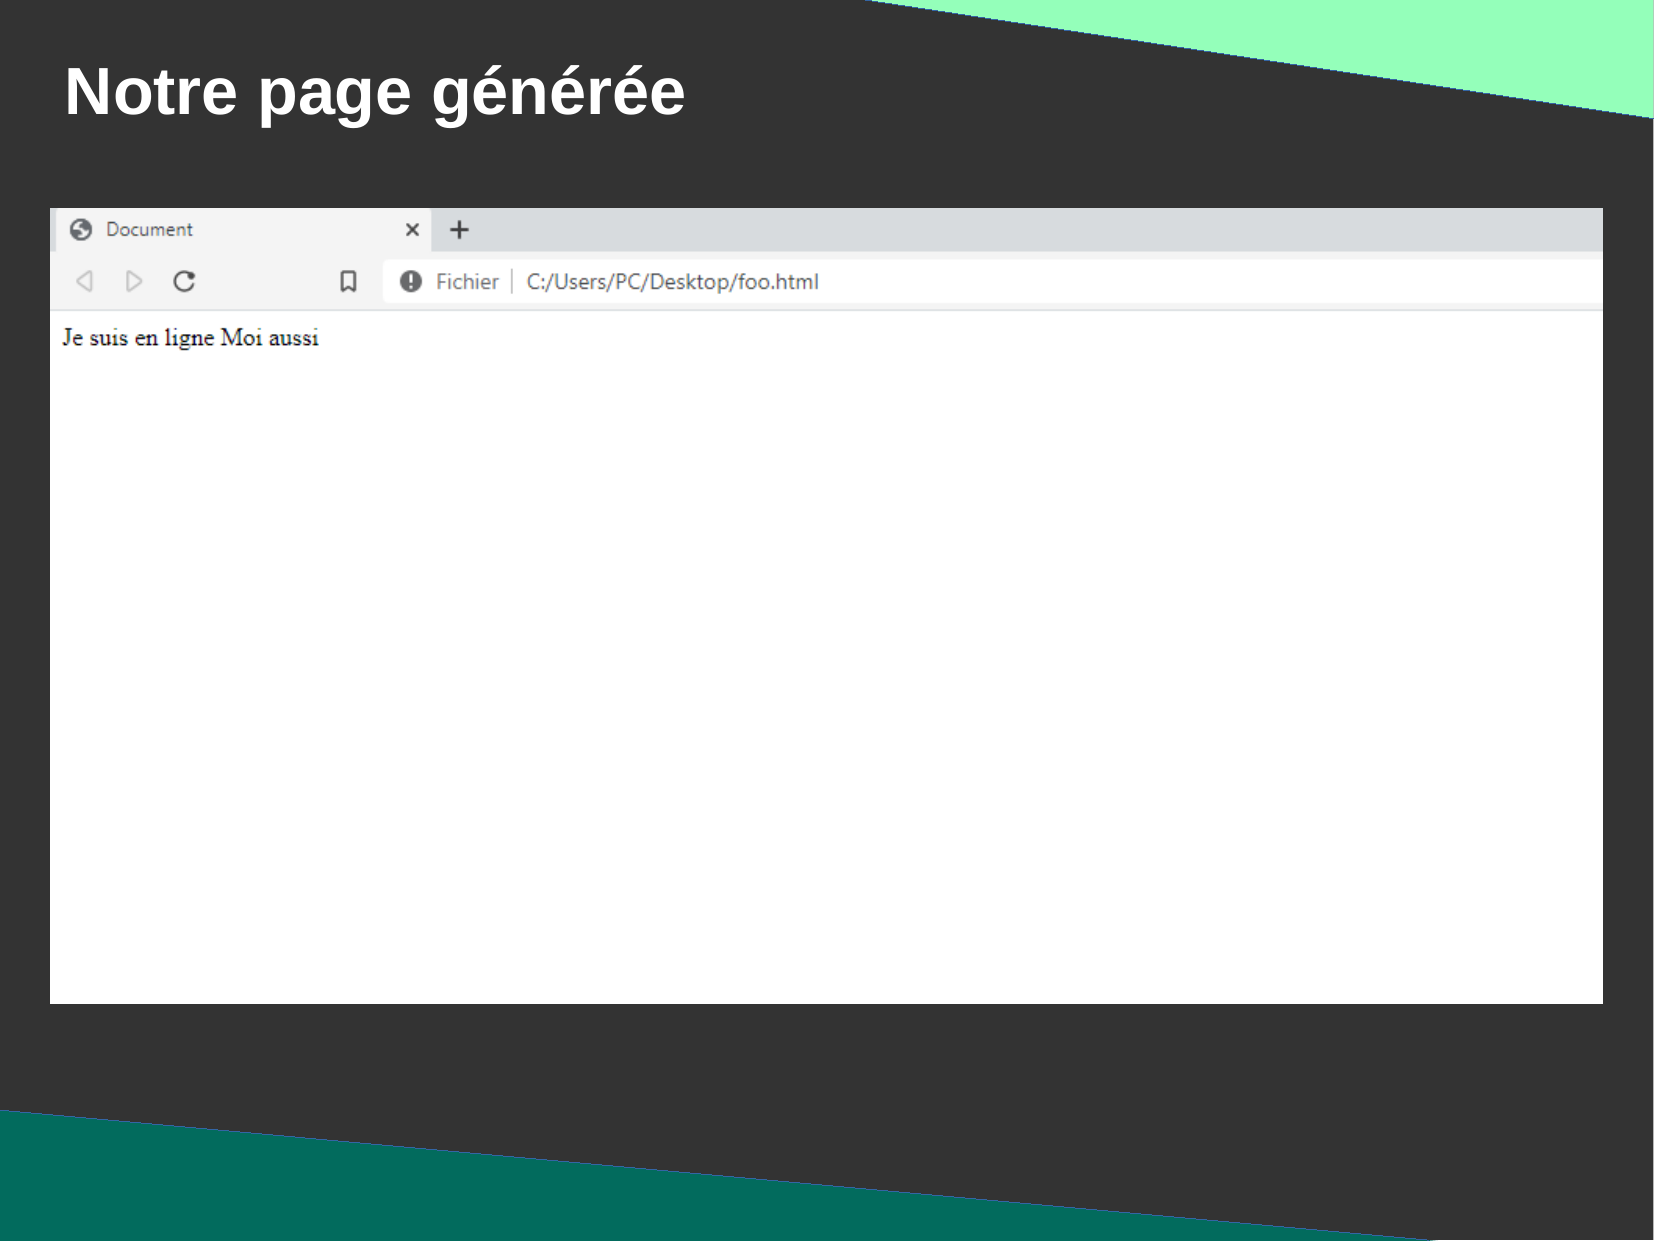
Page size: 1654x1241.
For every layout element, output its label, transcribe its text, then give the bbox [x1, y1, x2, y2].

title Notre page générée [64, 54, 1553, 157]
text_box [865, 0, 1654, 119]
picture [50, 208, 1603, 1004]
